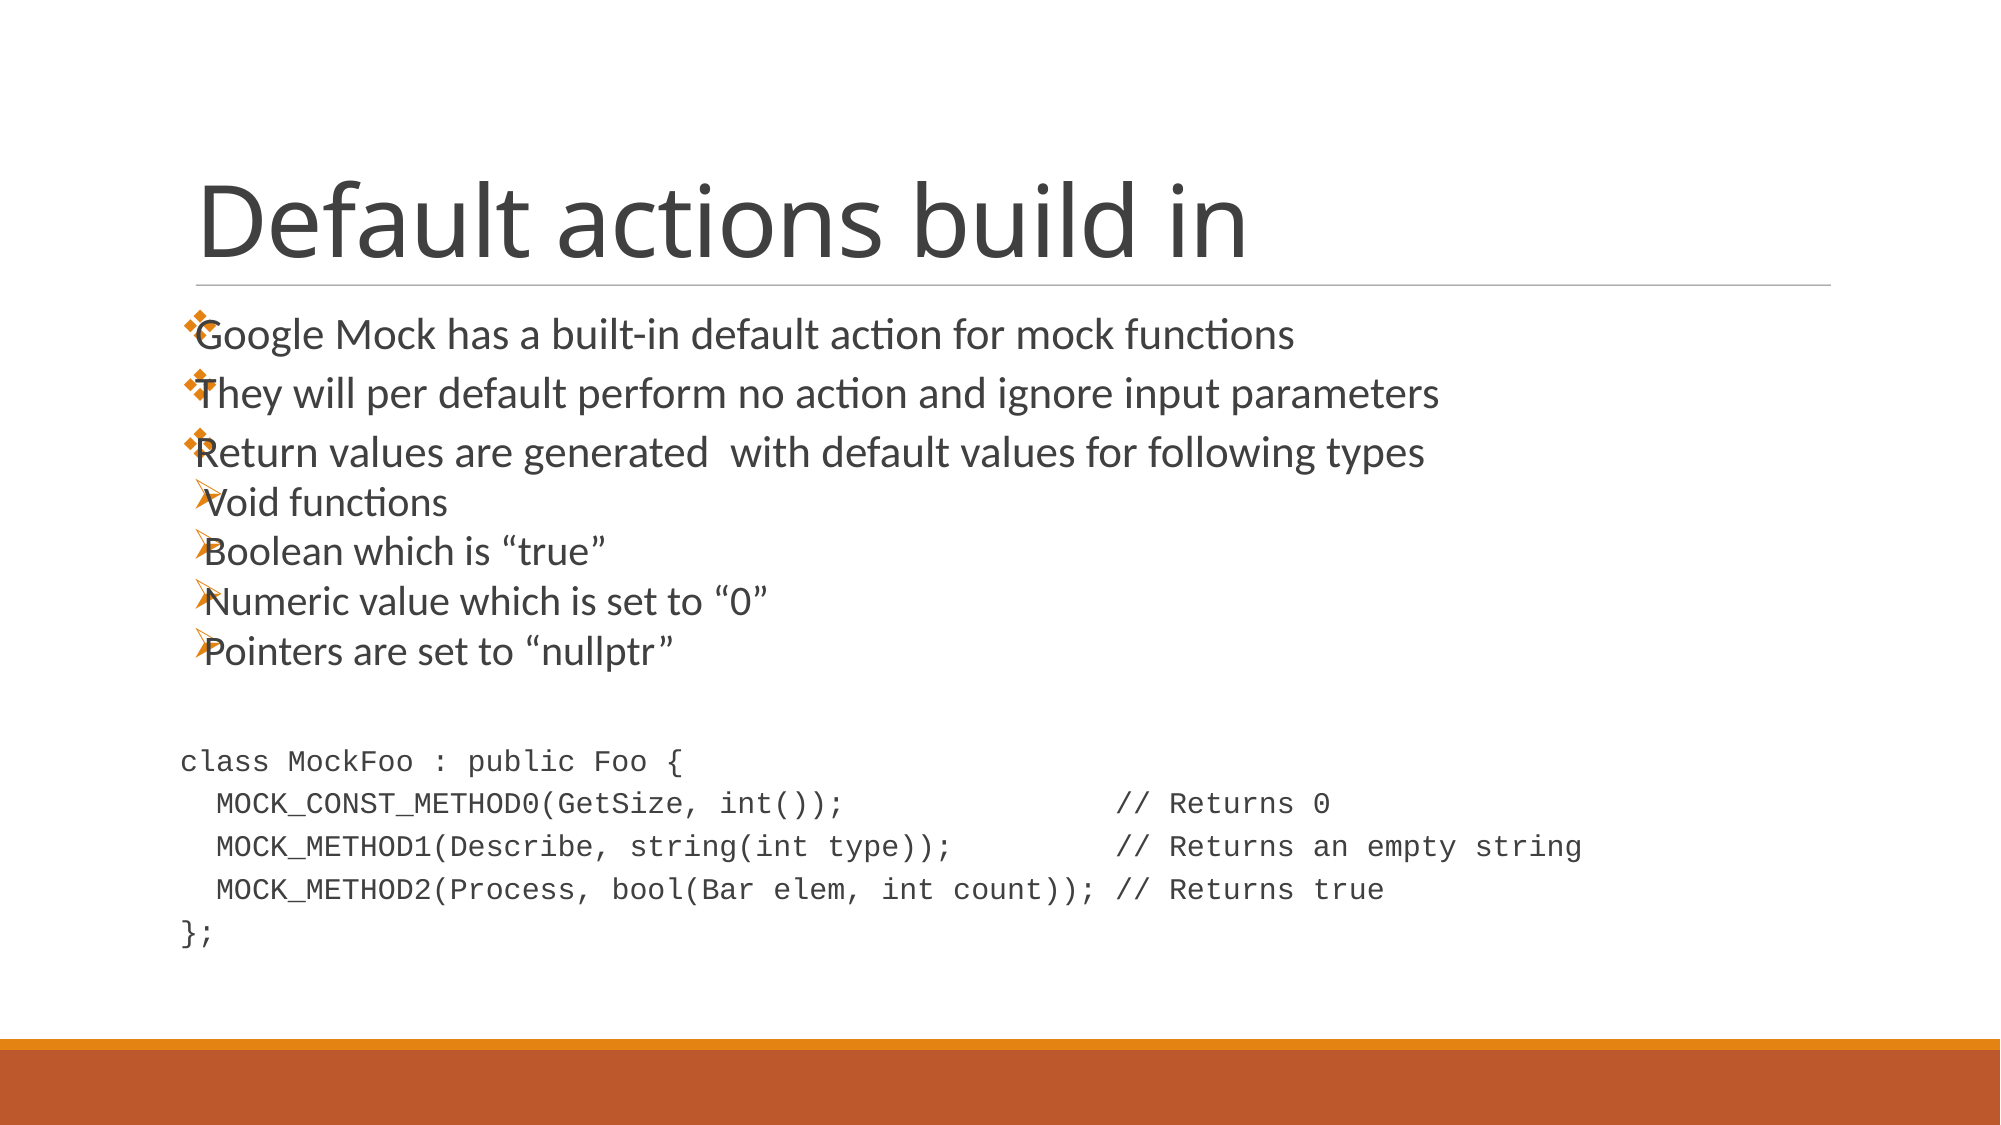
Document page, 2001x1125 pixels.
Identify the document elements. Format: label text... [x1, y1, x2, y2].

title Default actions build in [180, 47, 1830, 285]
list Google Mock has a built-in default action for mock functions They will per default perform no action and ignore input parameters Return values are generated with default values for following types Void functions Boolean which is “true” Numeric value which is set to “0” Pointers are set to “nullptr” class MockFoo : public Foo { MOCK_CONST_METHOD0(GetSize, int()); // Returns 0 MOCK_METHOD1(Describe, string(int type)); // Returns an empty string MOCK_METHOD2(Process, bool(Bar elem, int count)); // Returns true }; [180, 302, 1830, 963]
